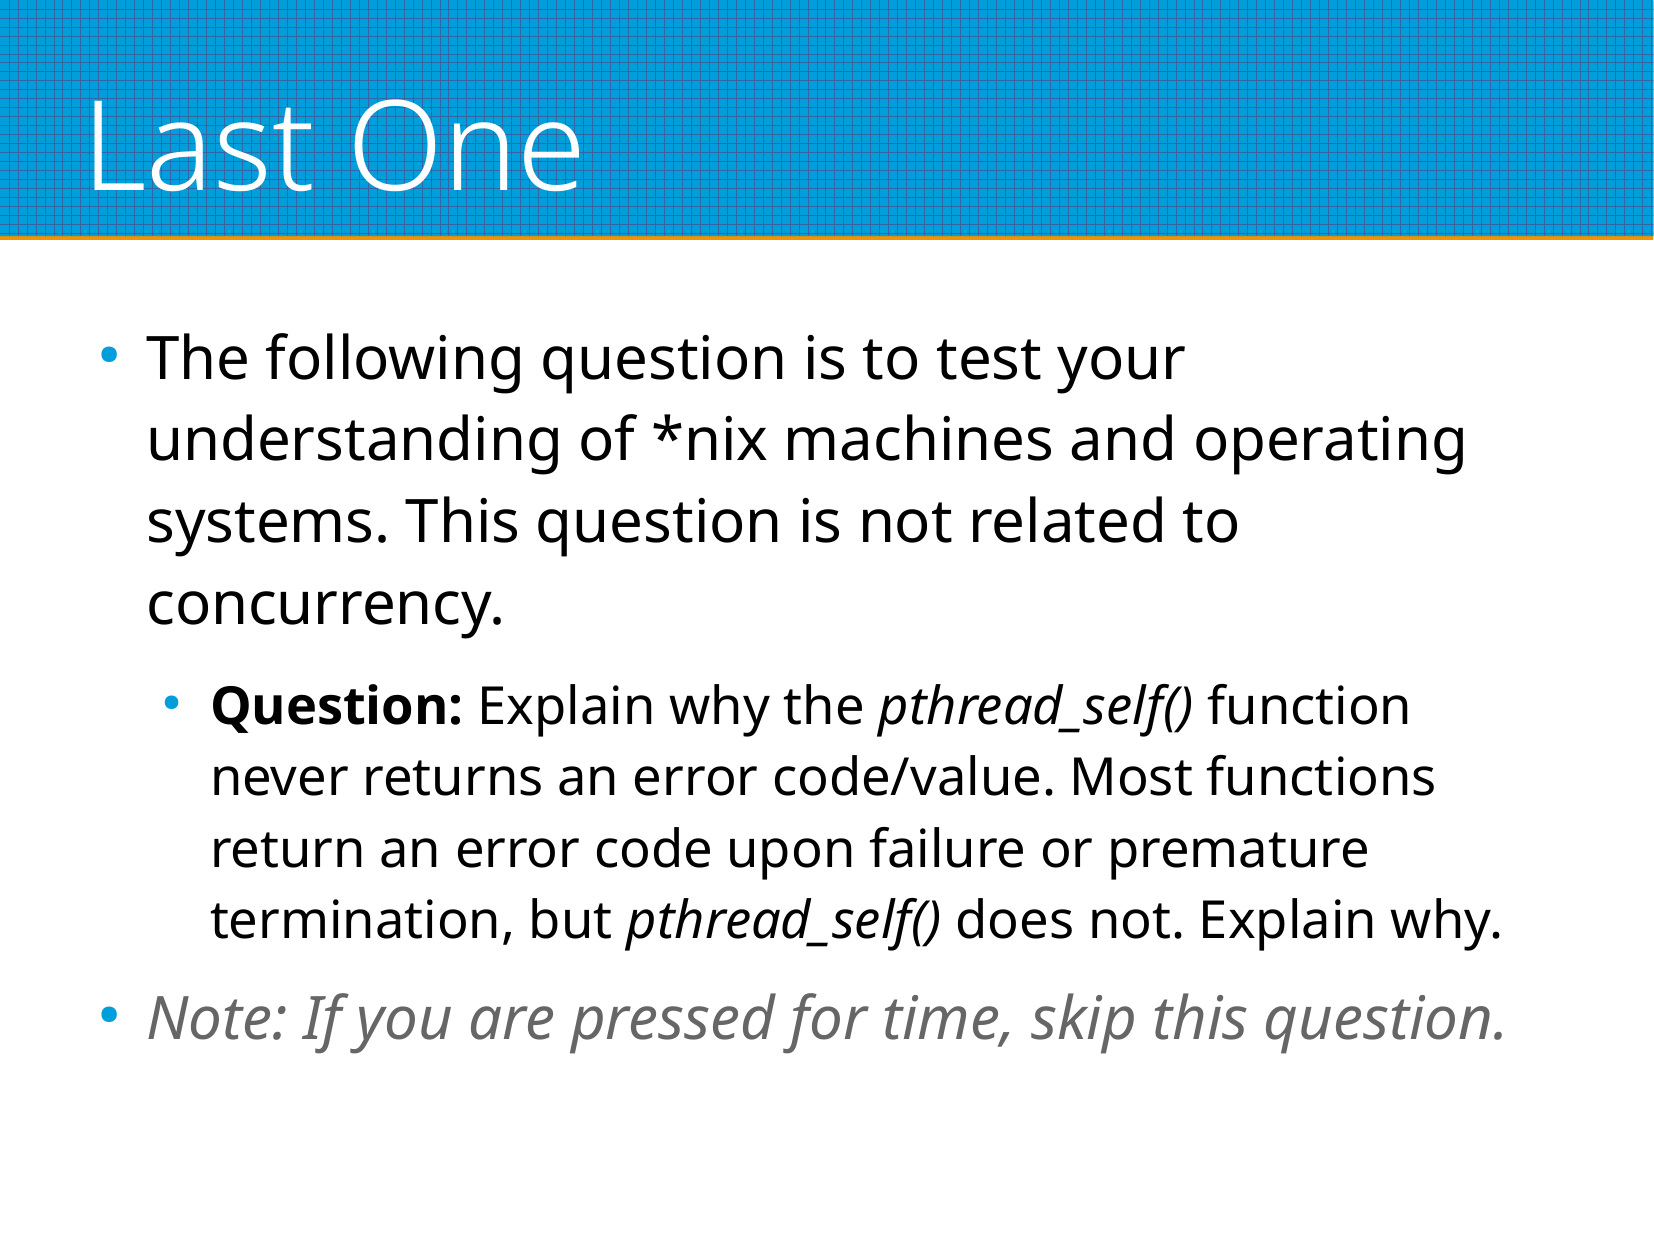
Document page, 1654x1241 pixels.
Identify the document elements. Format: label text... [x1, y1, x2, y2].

title Last One [82, 19, 1571, 227]
list The following question is to test your understanding of *nix machines and operating systems. This question is not related to concurrency. Question: Explain why the pthread_self() function never returns an error code/value. Most functions return an error code upon failure or premature termination, but pthread_self() does not. Explain why. Note: If you are pressed for time, skip this question. [82, 314, 1563, 1063]
